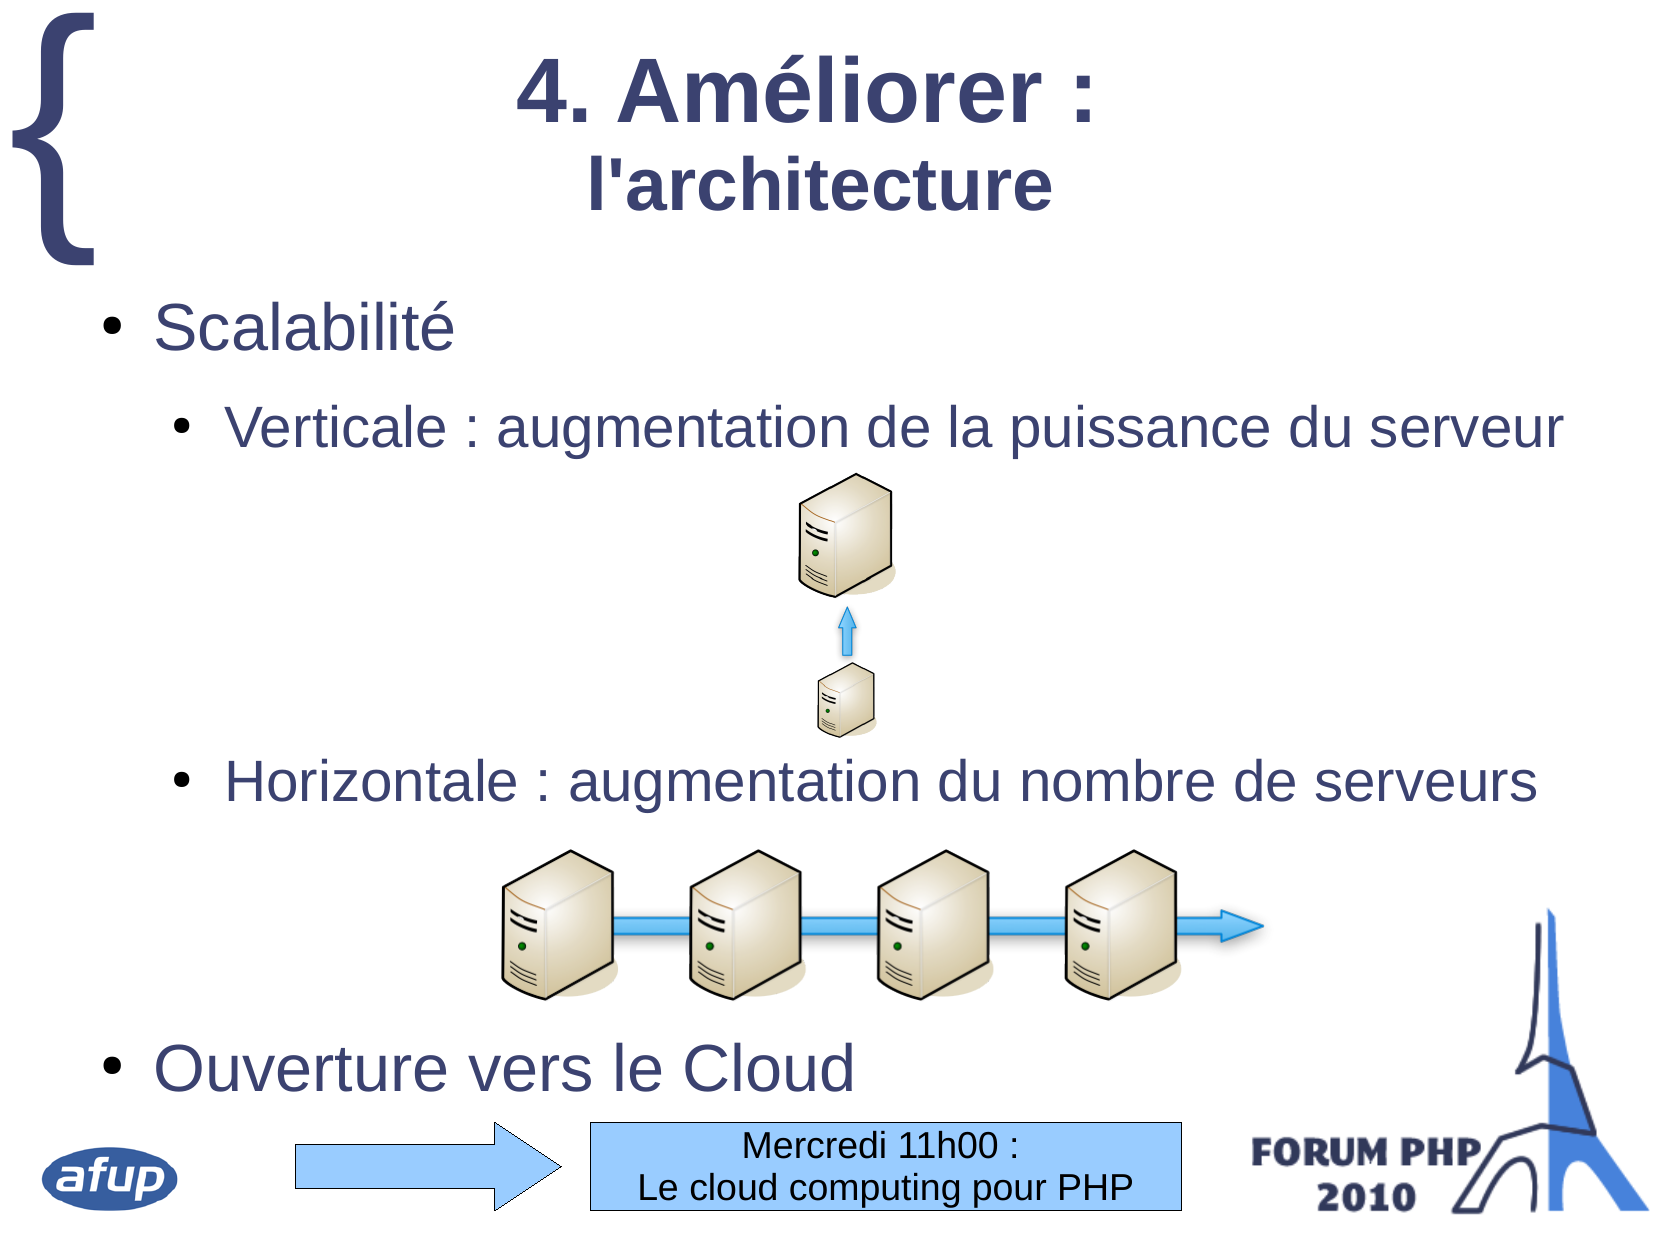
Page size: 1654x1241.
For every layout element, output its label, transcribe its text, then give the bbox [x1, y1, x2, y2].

list Scalabilité Verticale : augmentation de la puissance du serveur Horizontale : augmentation du nombre de serveurs Ouverture vers le Cloud [82, 290, 1571, 1109]
title 4. Améliorer : l'architecture [76, 36, 1565, 229]
text_box [295, 1122, 562, 1211]
text_box Mercredi 11h00 : Le cloud computing pour PHP [590, 1122, 1182, 1211]
picture [501, 849, 1287, 1004]
picture [1240, 872, 1650, 1241]
picture [797, 472, 896, 739]
picture [41, 1146, 178, 1211]
